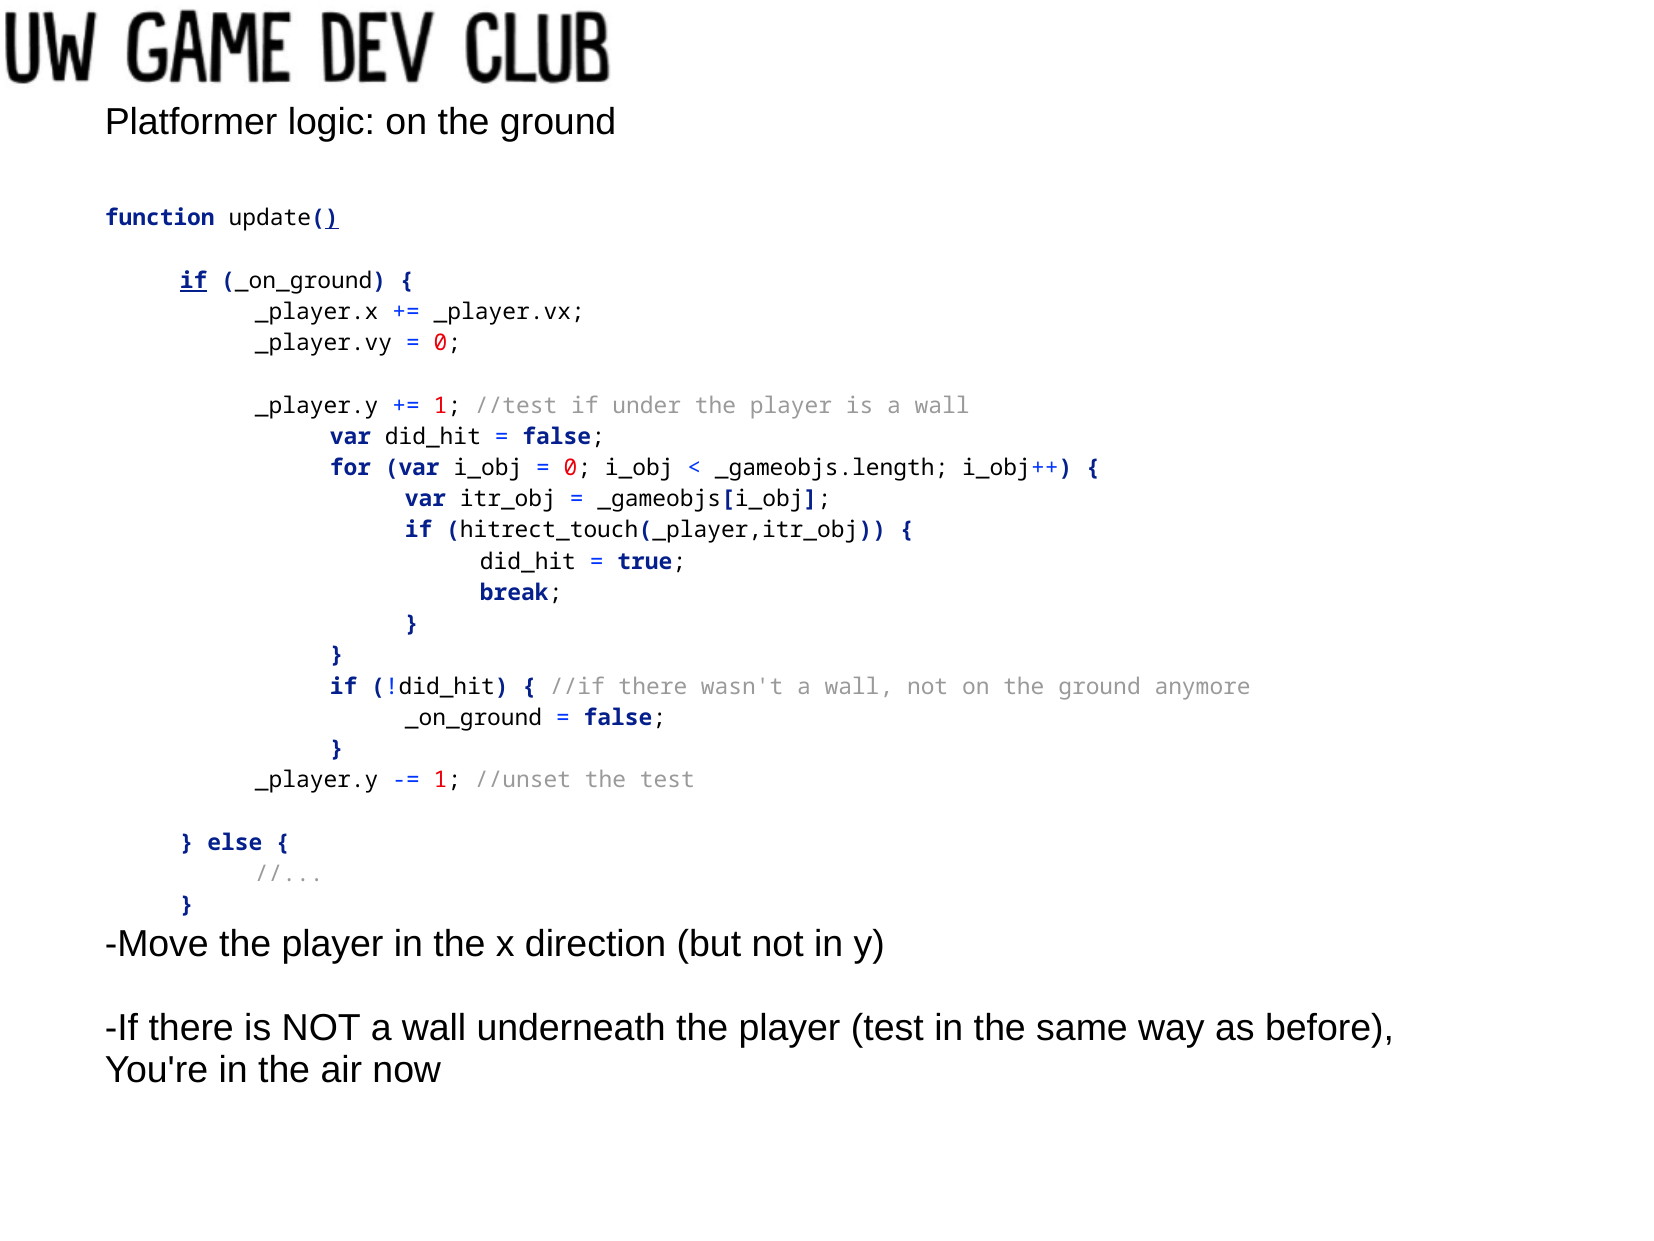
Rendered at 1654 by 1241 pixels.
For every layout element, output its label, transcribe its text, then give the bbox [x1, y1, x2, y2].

picture [1, 0, 617, 90]
text_box function update() if (_on_ground) { _player.x += _player.vx; _player.vy = 0; _player.y += 1; //test if under the player is a wall var did_hit = false; for (var i_obj = 0; i_obj < _gameobjs.length; i_obj++) { var itr_obj = _gameobjs[i_obj]; if (hitrect_touch(_player,itr_obj)) { did_hit = true; break; } } if (!did_hit) { //if there wasn't a wall, not on the ground anymore _on_ground = false; } _player.y -= 1; //unset the test } else { //... } [90, 193, 1639, 871]
text_box Platformer logic: on the ground [90, 93, 736, 151]
text_box -Move the player in the x direction (but not in y) -If there is NOT a wall underneath the player (test in the same way as before), You're in the air now [90, 915, 1441, 1098]
